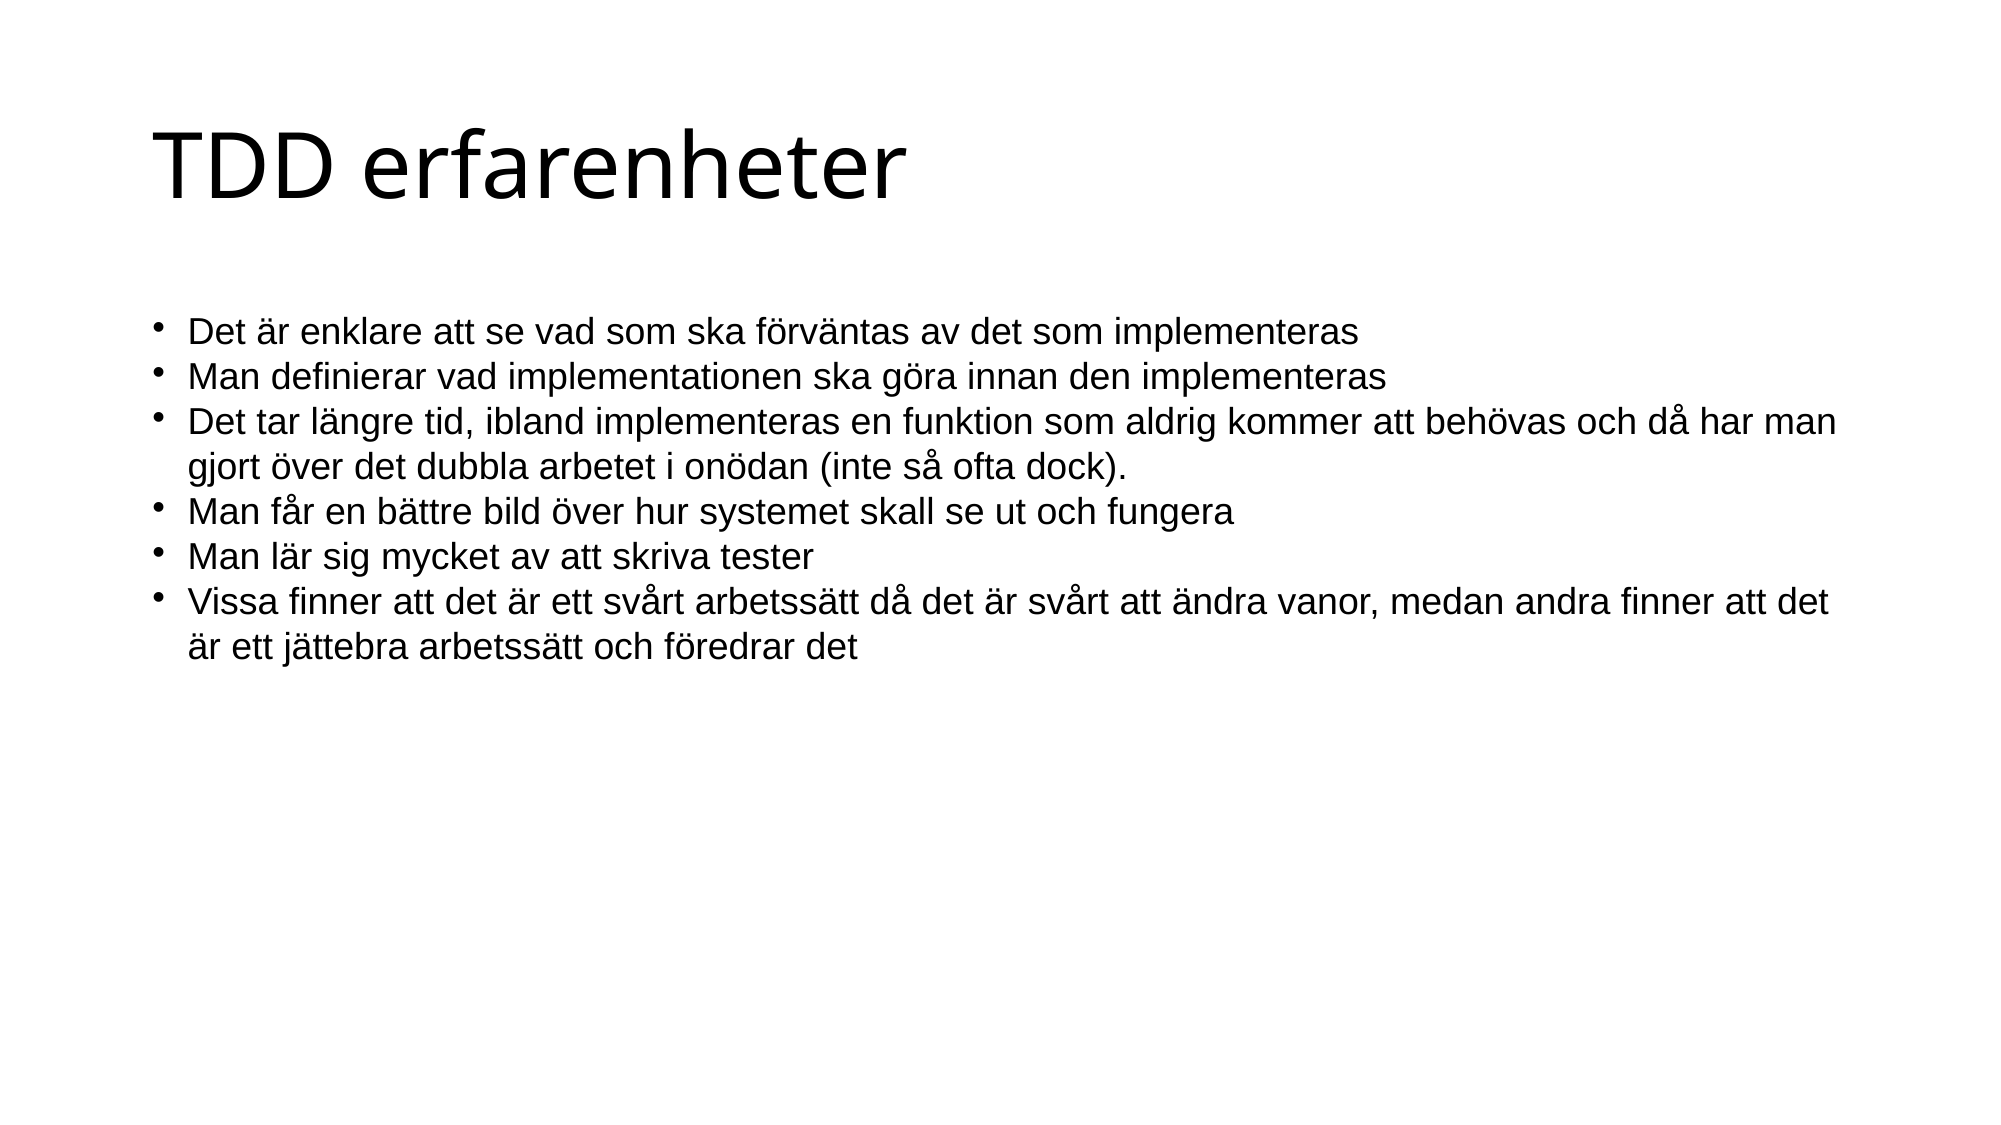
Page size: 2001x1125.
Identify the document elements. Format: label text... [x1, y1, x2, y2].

text_box Det är enklare att se vad som ska förväntas av det som implementeras Man definierar vad implementationen ska göra innan den implementeras Det tar längre tid, ibland implementeras en funktion som aldrig kommer att behövas och då har man gjort över det dubbla arbetet i onödan (inte så ofta dock). Man får en bättre bild över hur systemet skall se ut och fungera Man lär sig mycket av att skriva tester Vissa finner att det är ett svårt arbetssätt då det är svårt att ändra vanor, medan andra finner att det är ett jättebra arbetssätt och föredrar det [137, 299, 1863, 1014]
text_box TDD erfarenheter [137, 59, 1863, 278]
